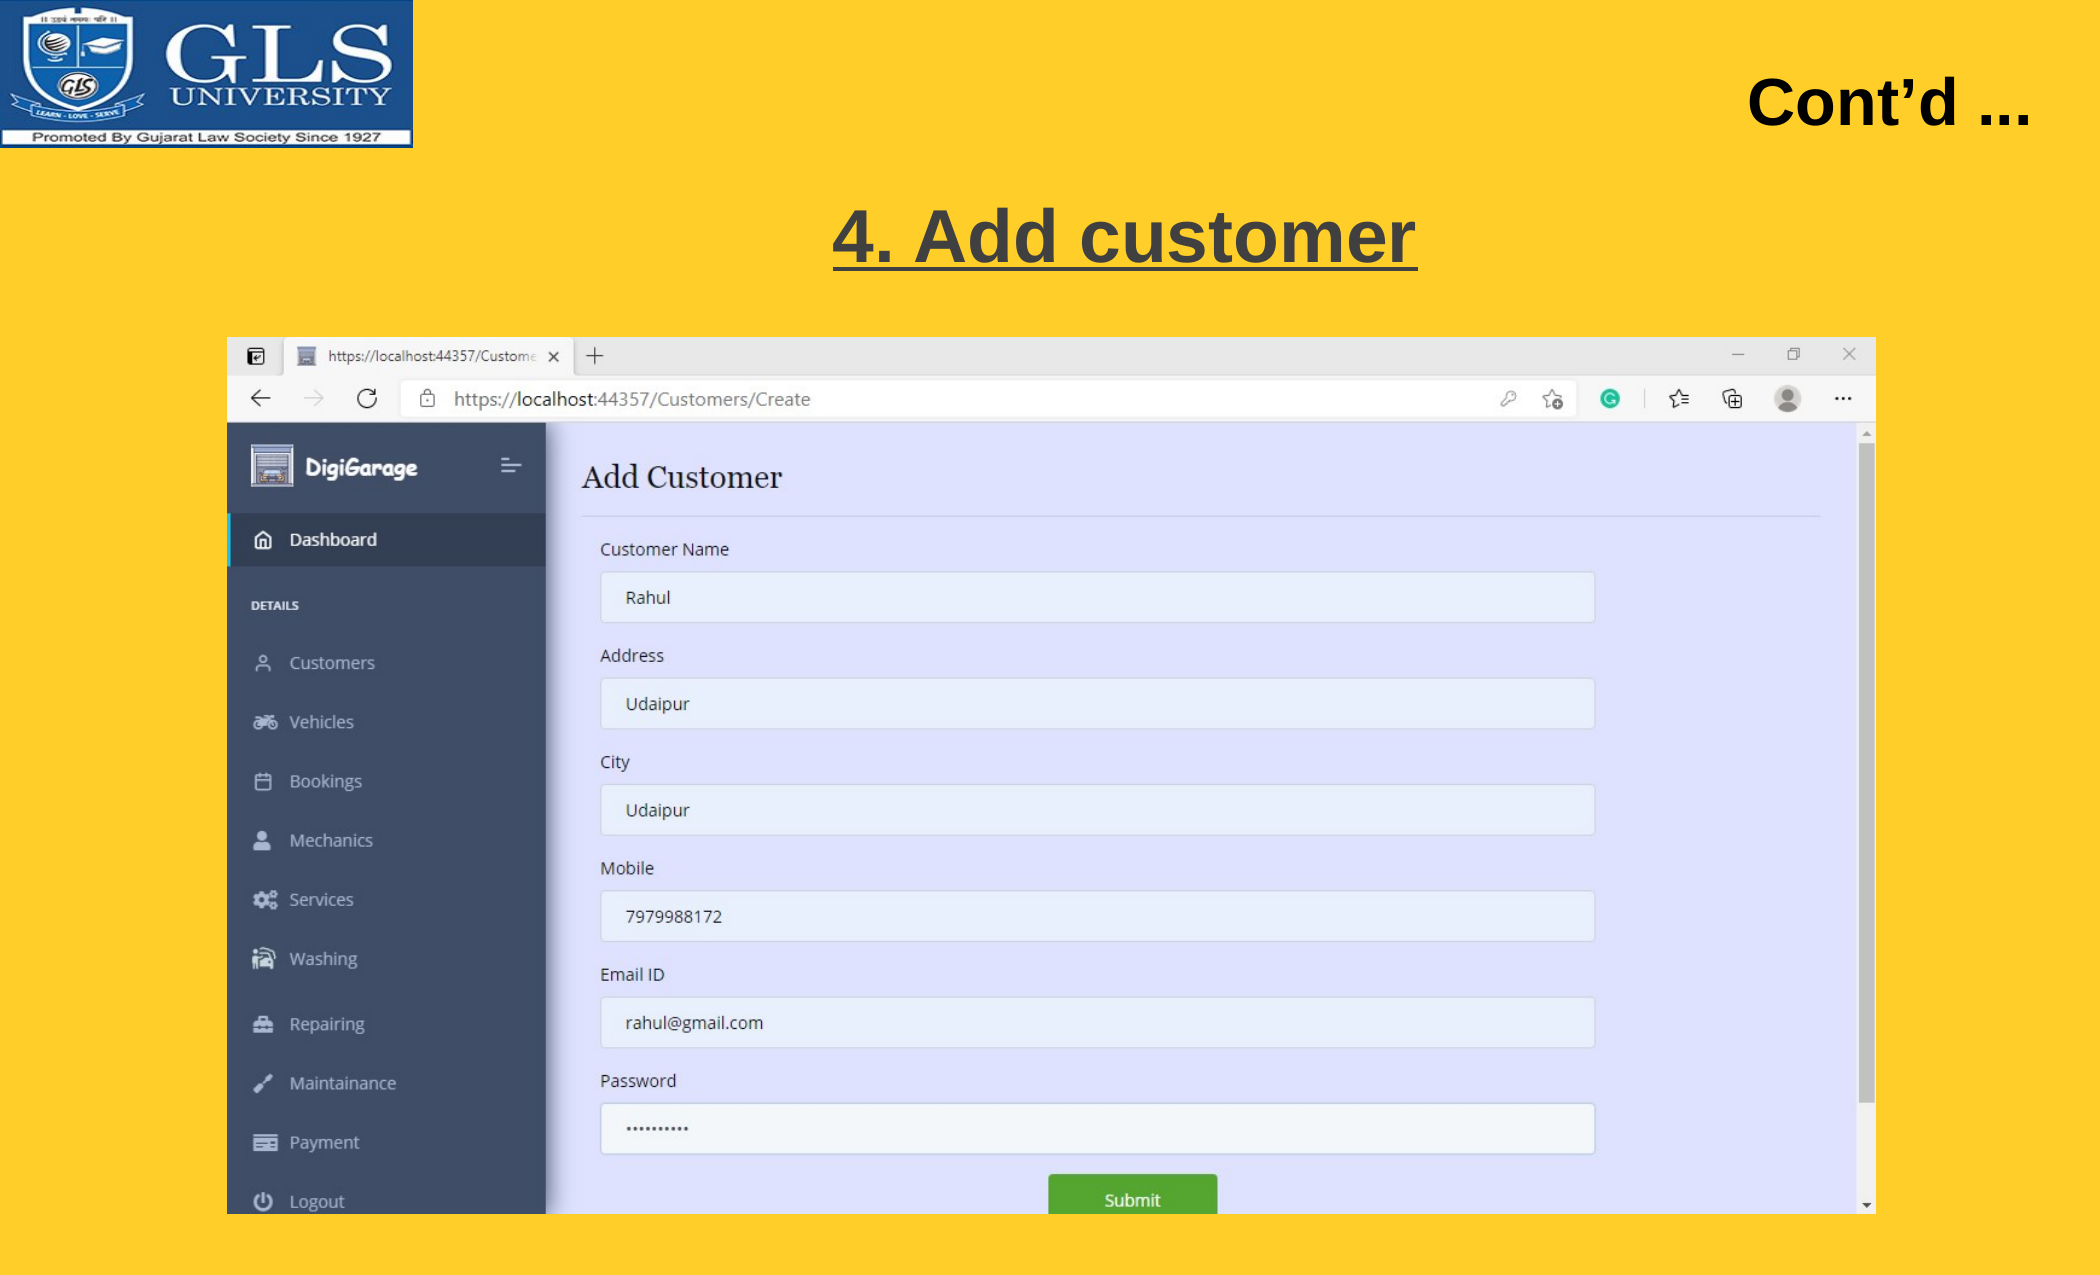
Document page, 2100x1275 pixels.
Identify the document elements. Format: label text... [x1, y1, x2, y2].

picture [227, 337, 1876, 1214]
text_box 4. Add customer [787, 187, 1463, 337]
picture [0, 0, 413, 148]
text_box Cont’d ... [1732, 57, 2063, 147]
